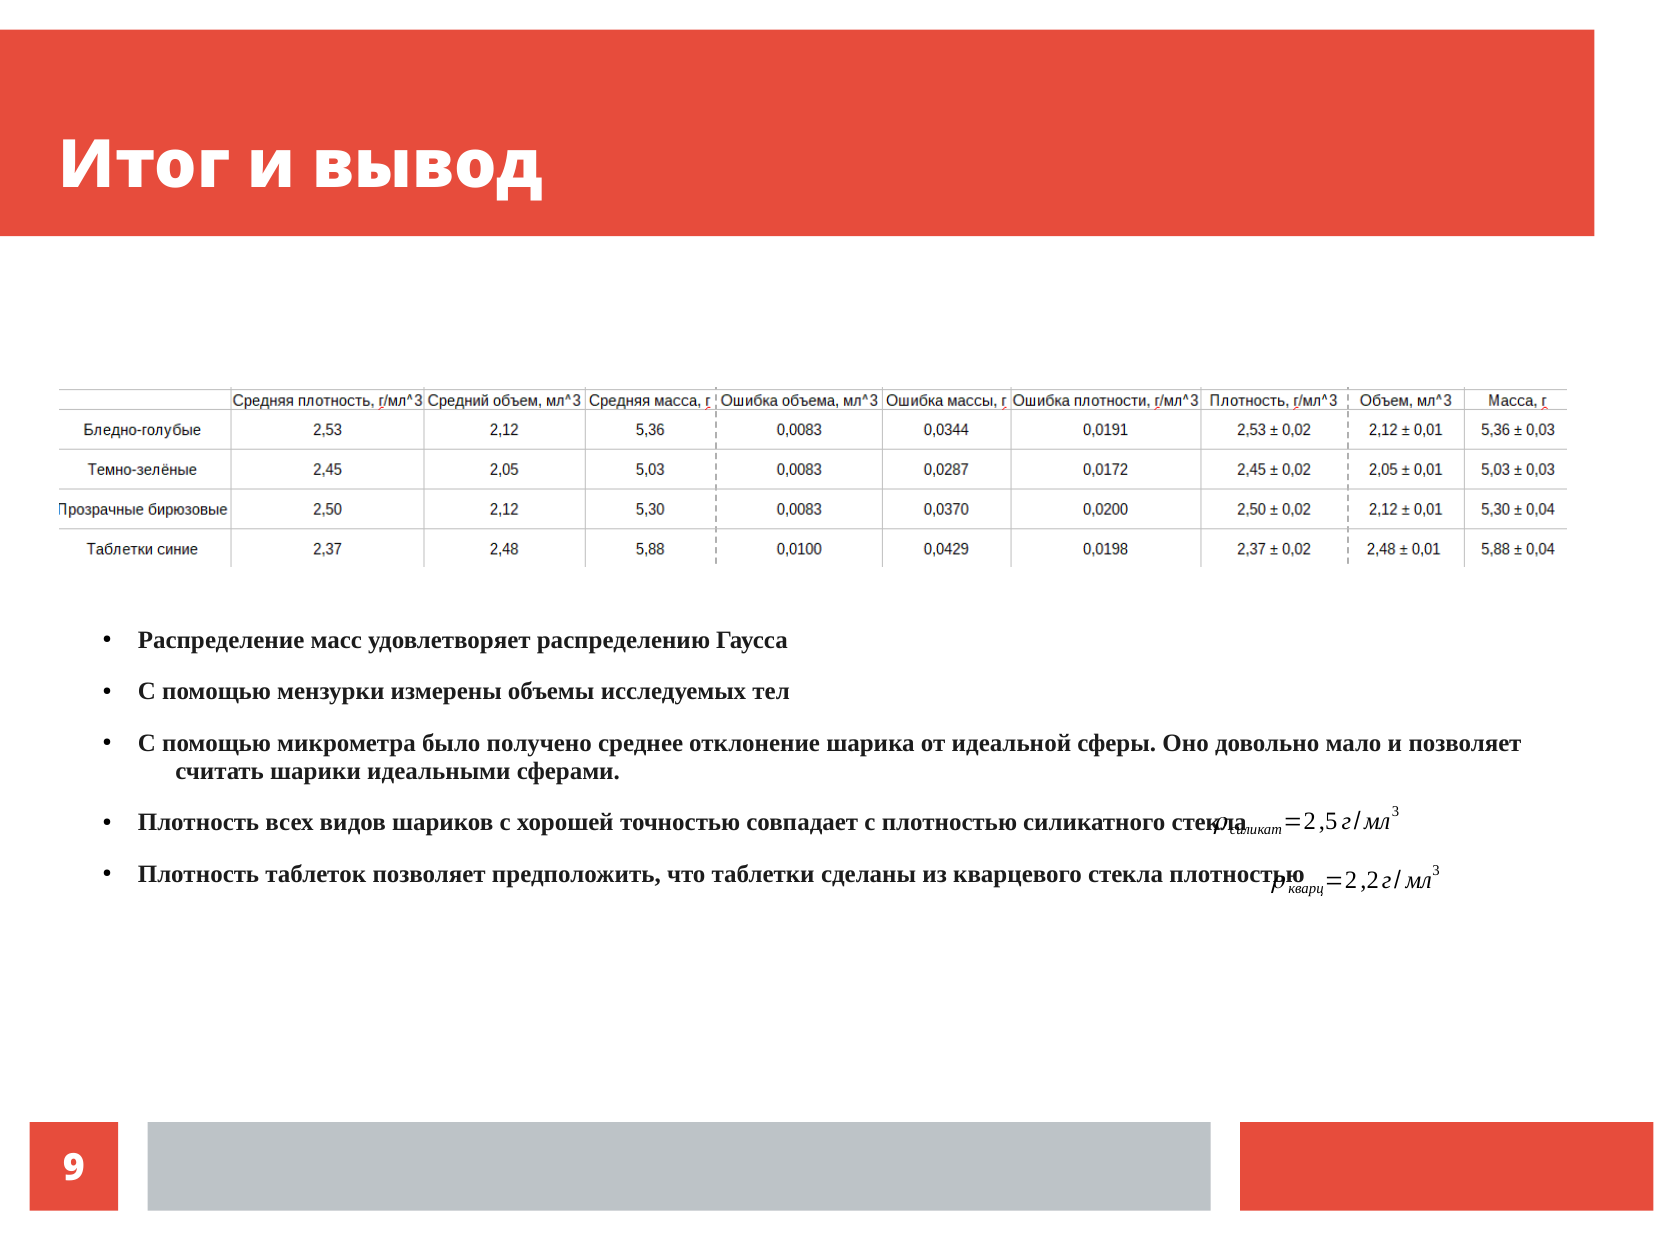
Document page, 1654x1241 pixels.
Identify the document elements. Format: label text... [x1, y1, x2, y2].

picture [59, 387, 1567, 567]
chart [1200, 803, 1406, 838]
list Распределение масс удовлетворяет распределению Гаусса С помощью мензурки измерены объемы исследуемых тел С помощью микрометра было получено среднее отклонение шарика от идеальной сферы. Оно довольно мало и позволяет считать шарики идеальными сферами. Плотность всех видов шариков с хорошей точностью совпадает с плотностью силикатного стекла Плотность таблеток позволяет предположить, что таблетки сделаны из кварцевого стекла плотностью [64, 625, 1571, 1241]
title Итог и вывод [59, 59, 1595, 207]
chart [1263, 862, 1447, 898]
